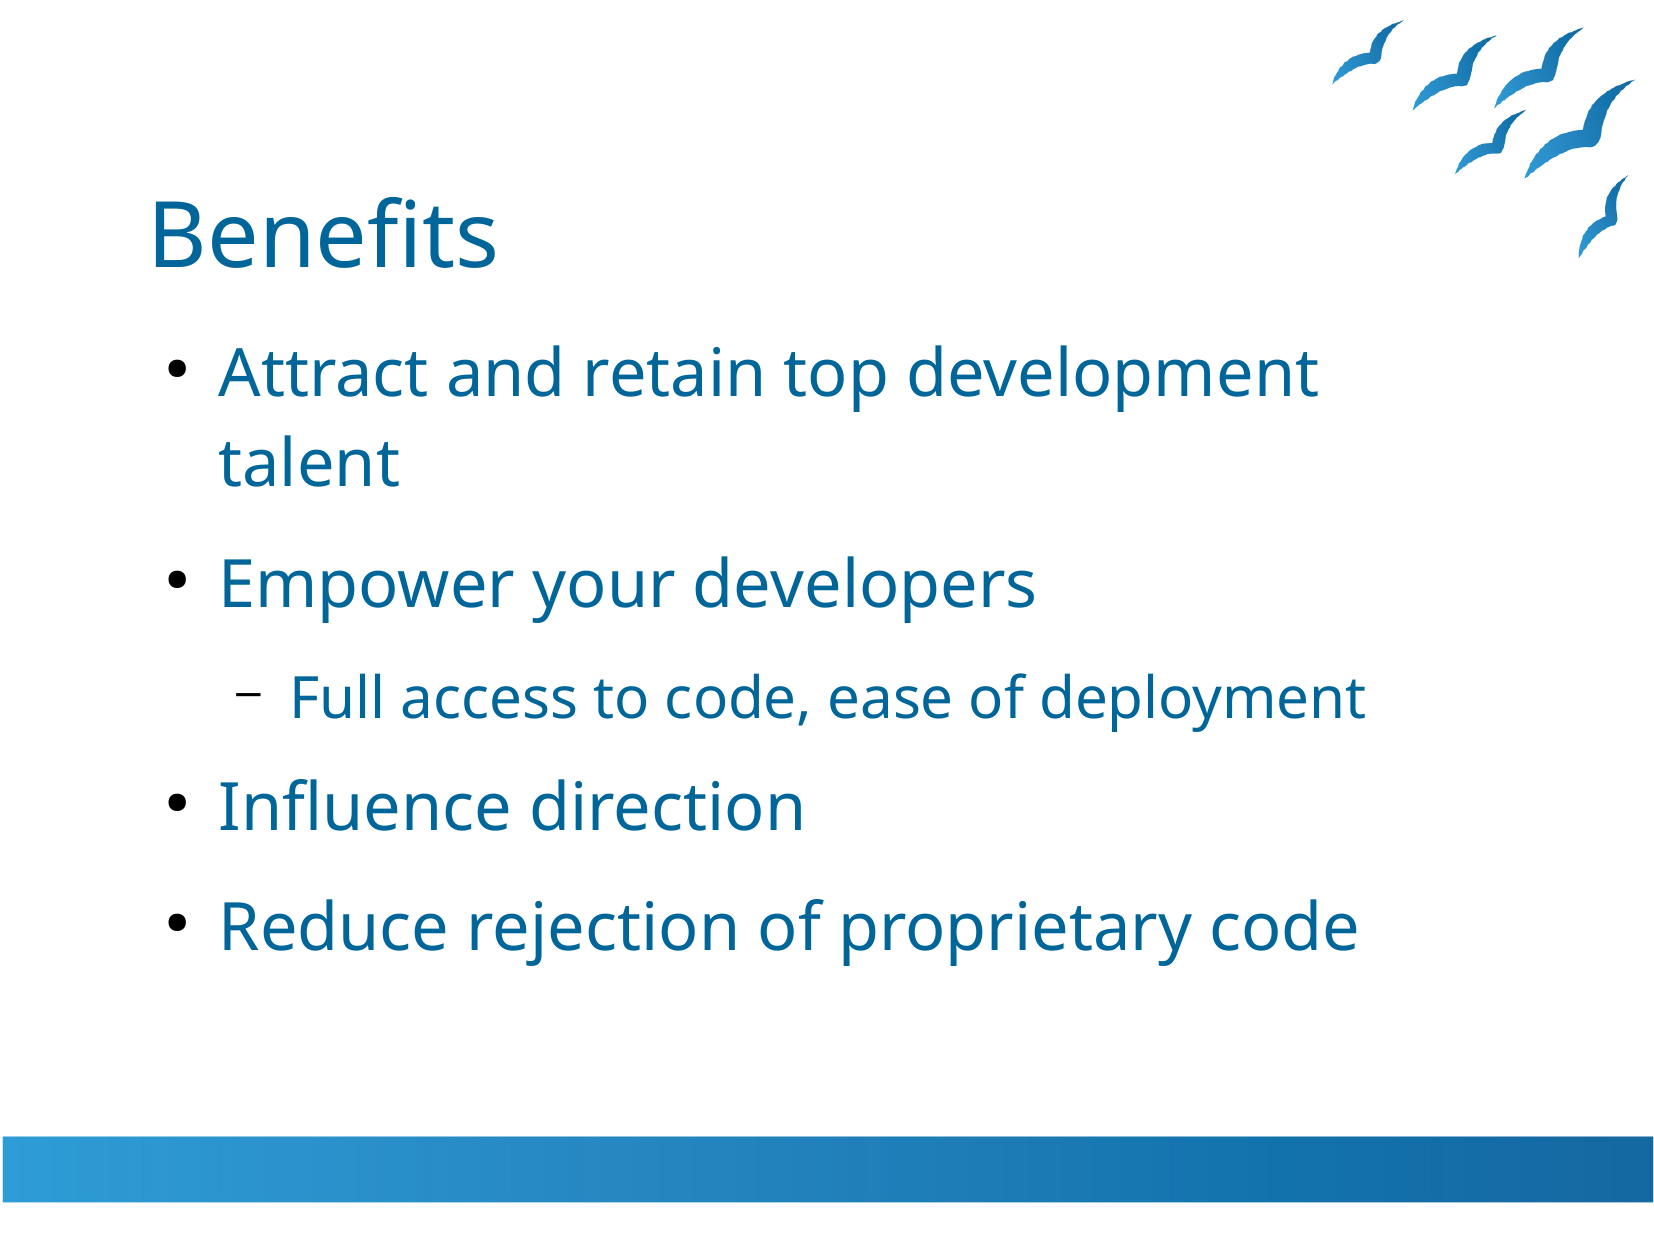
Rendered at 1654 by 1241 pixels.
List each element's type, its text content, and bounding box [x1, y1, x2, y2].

picture [0, 0, 1654, 1241]
title Benefits [147, 177, 1506, 287]
list Attract and retain top development talent Empower your developers Full access to code, ease of deployment Influence direction Reduce rejection of proprietary code [147, 324, 1506, 1045]
